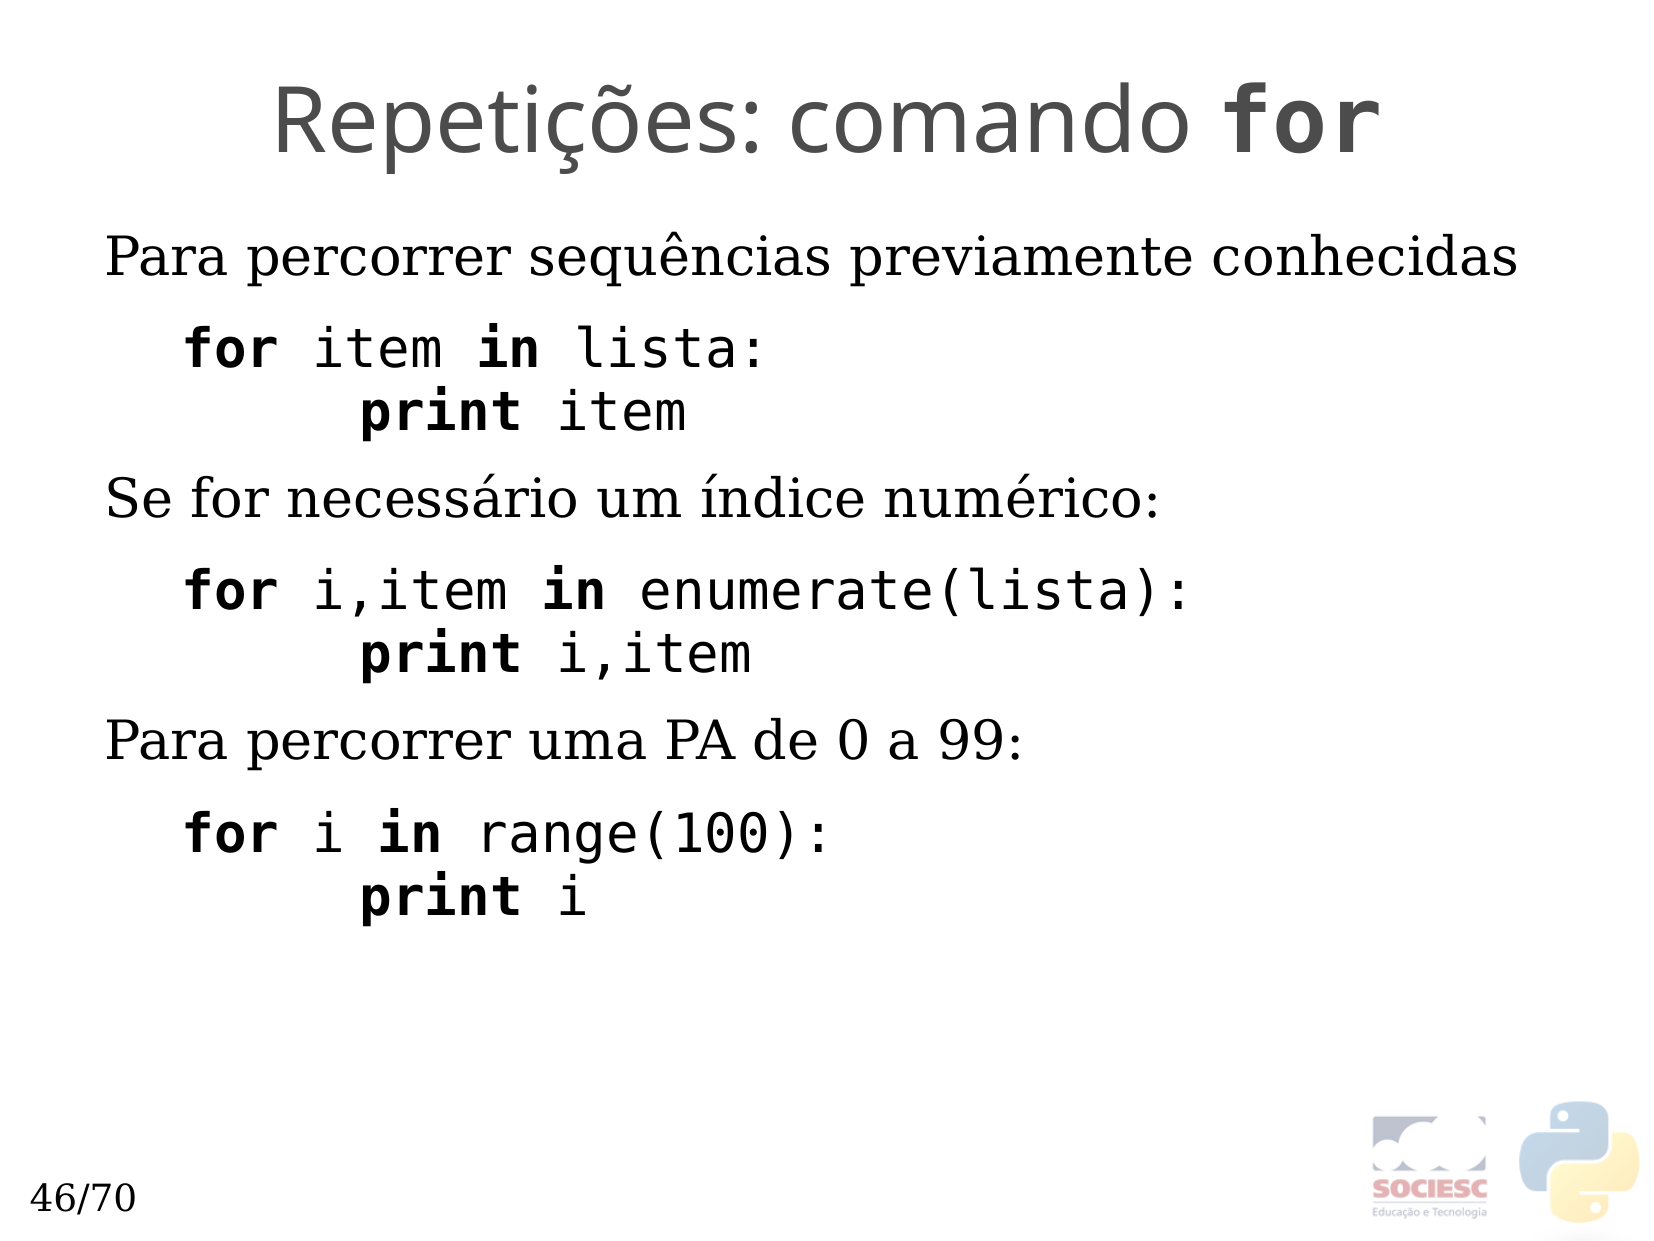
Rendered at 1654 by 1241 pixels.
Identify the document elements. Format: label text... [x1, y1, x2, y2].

list Para percorrer sequências previamente conhecidas for item in lista: print item Se for necessário um índice numérico: for i,item in enumerate(lista): print i,item Para percorrer uma PA de 0 a 99: for i in range(100): print i [86, 225, 1576, 1088]
picture [1340, 1084, 1654, 1241]
title Repetições: comando for [82, 13, 1571, 222]
